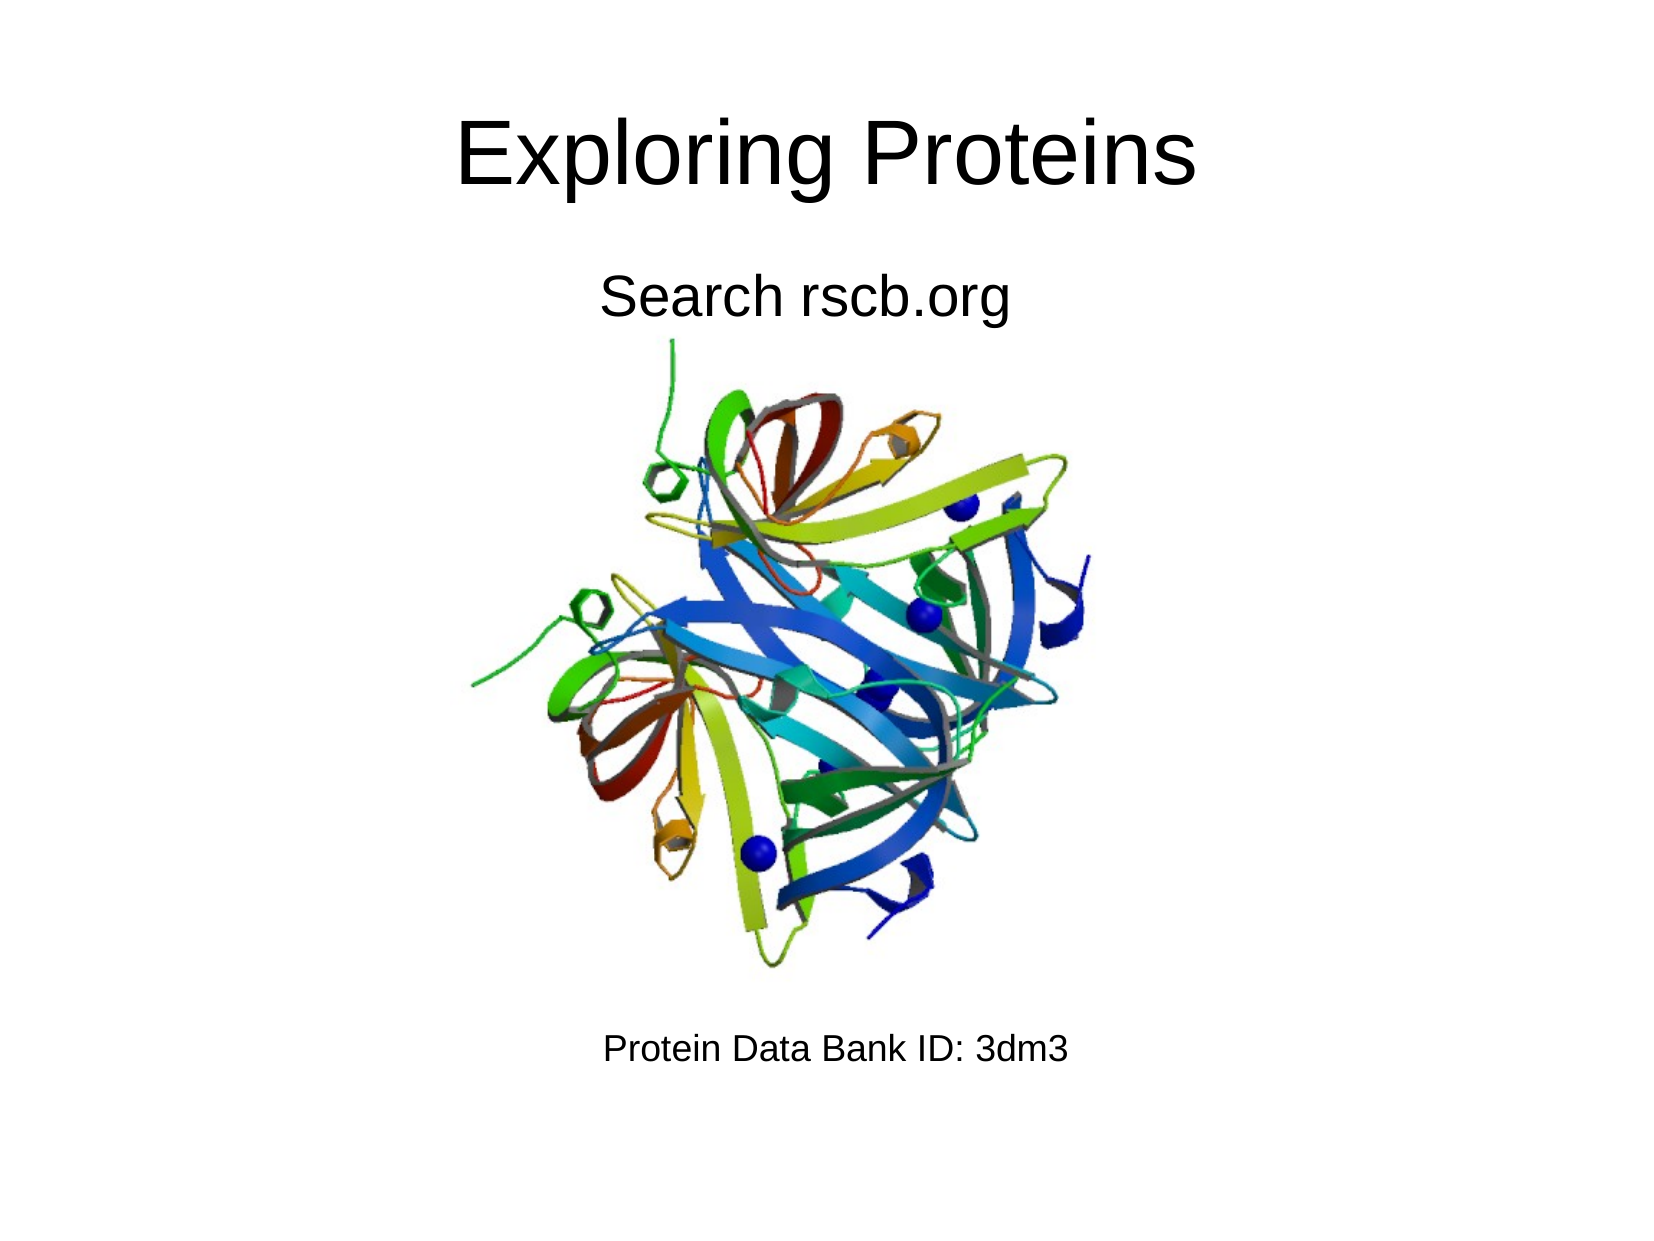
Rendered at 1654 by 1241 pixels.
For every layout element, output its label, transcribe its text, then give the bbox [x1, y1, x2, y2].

text_box Search rscb.org [585, 256, 1028, 337]
title Exploring Proteins [82, 49, 1571, 257]
text_box Protein Data Bank ID: 3dm3 [588, 1020, 1084, 1077]
picture [450, 290, 1170, 1010]
